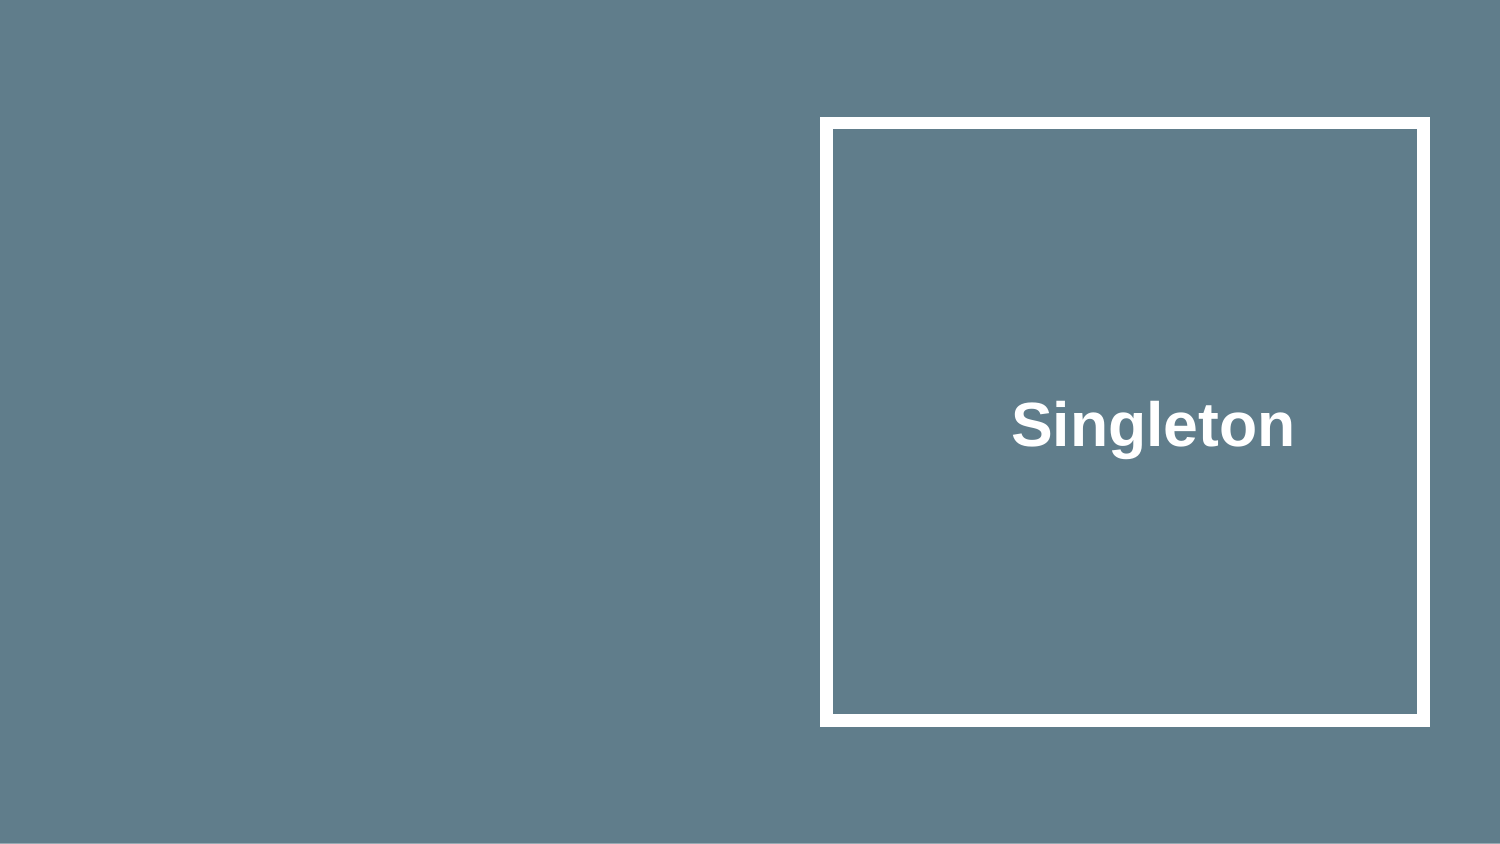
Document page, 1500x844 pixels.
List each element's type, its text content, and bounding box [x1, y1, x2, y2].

title Singleton [848, 151, 1402, 693]
